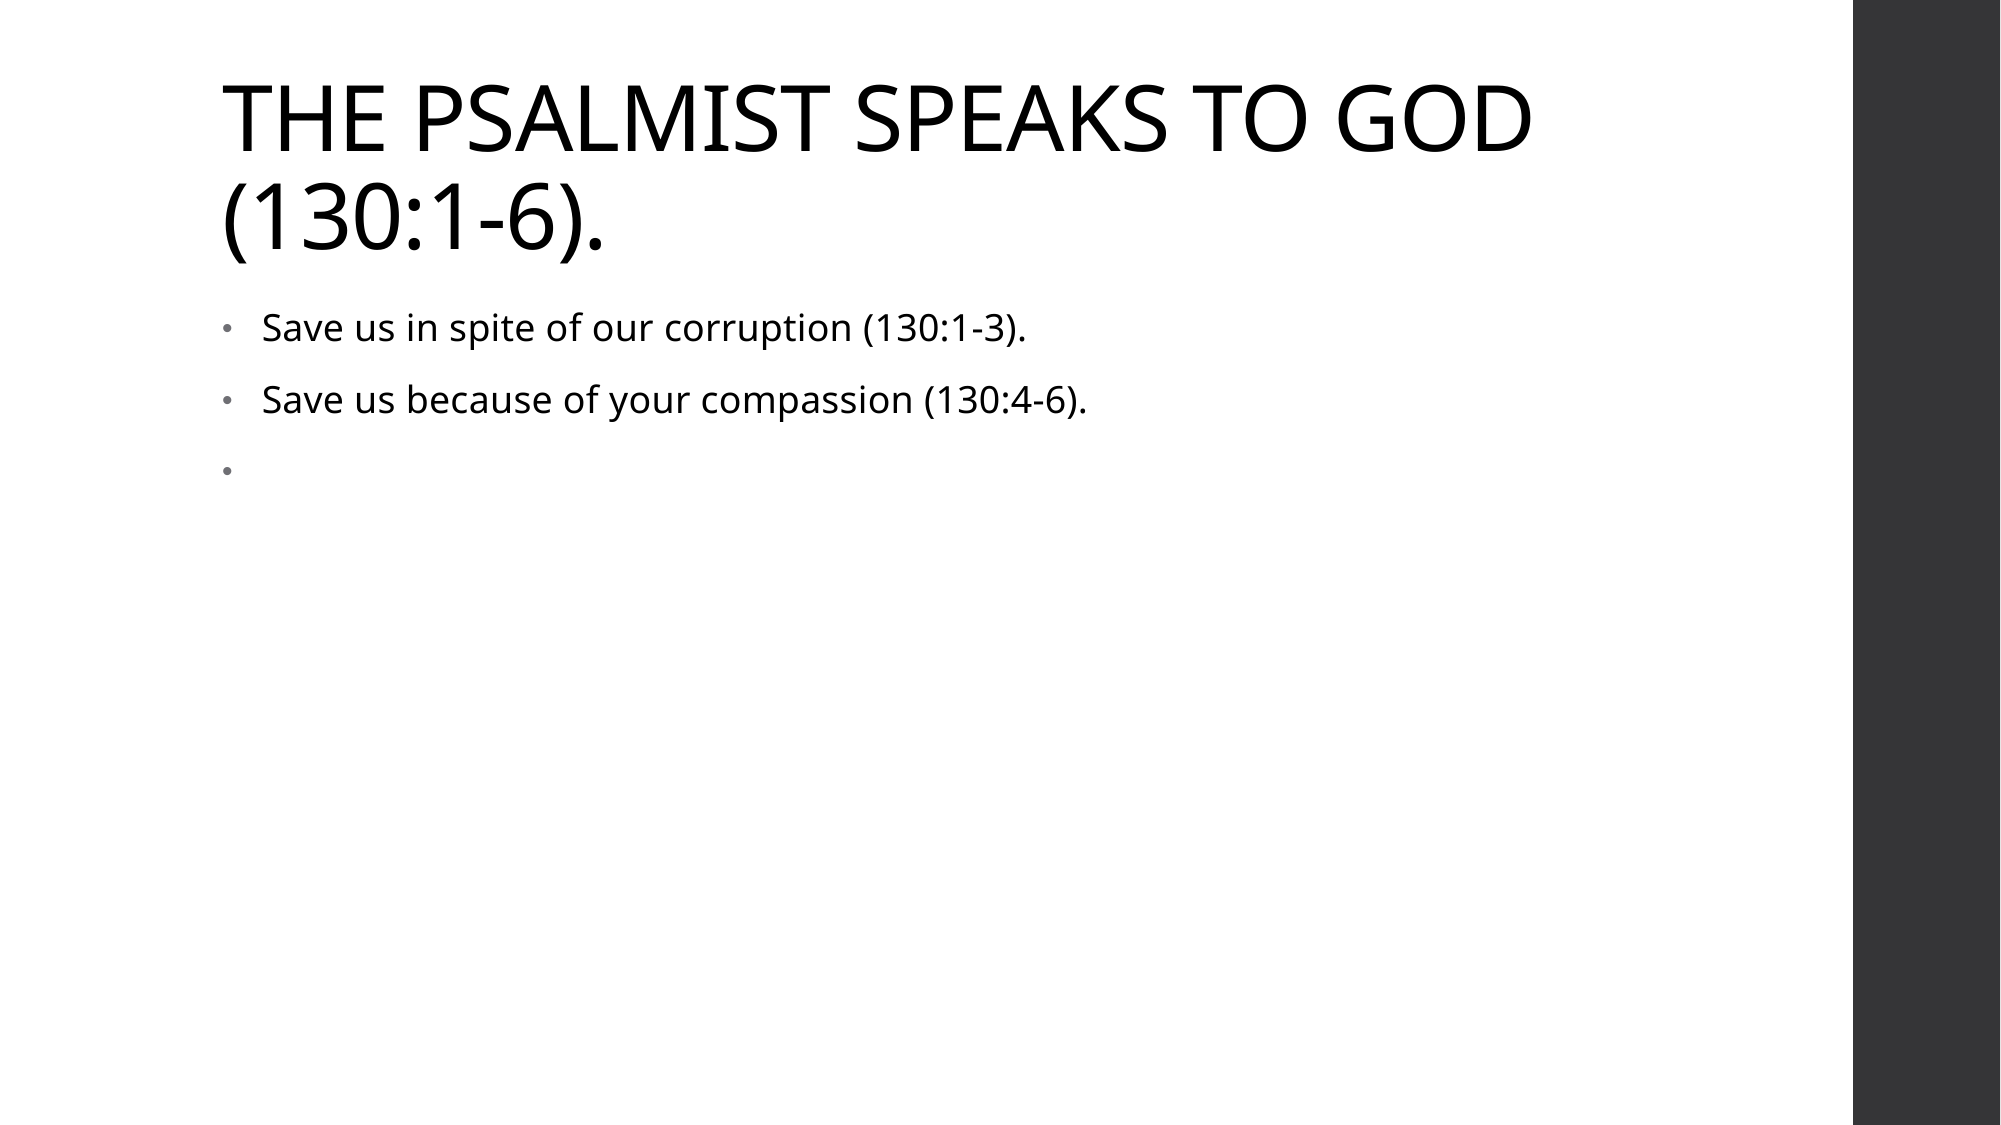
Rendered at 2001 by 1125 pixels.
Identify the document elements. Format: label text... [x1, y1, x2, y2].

list Save us in spite of our corruption (130:1-3). Save us because of your compassion (130:4-6). [206, 299, 1617, 1014]
title THE PSALMIST SPEAKS TO GOD (130:1-6). [206, 60, 1797, 278]
